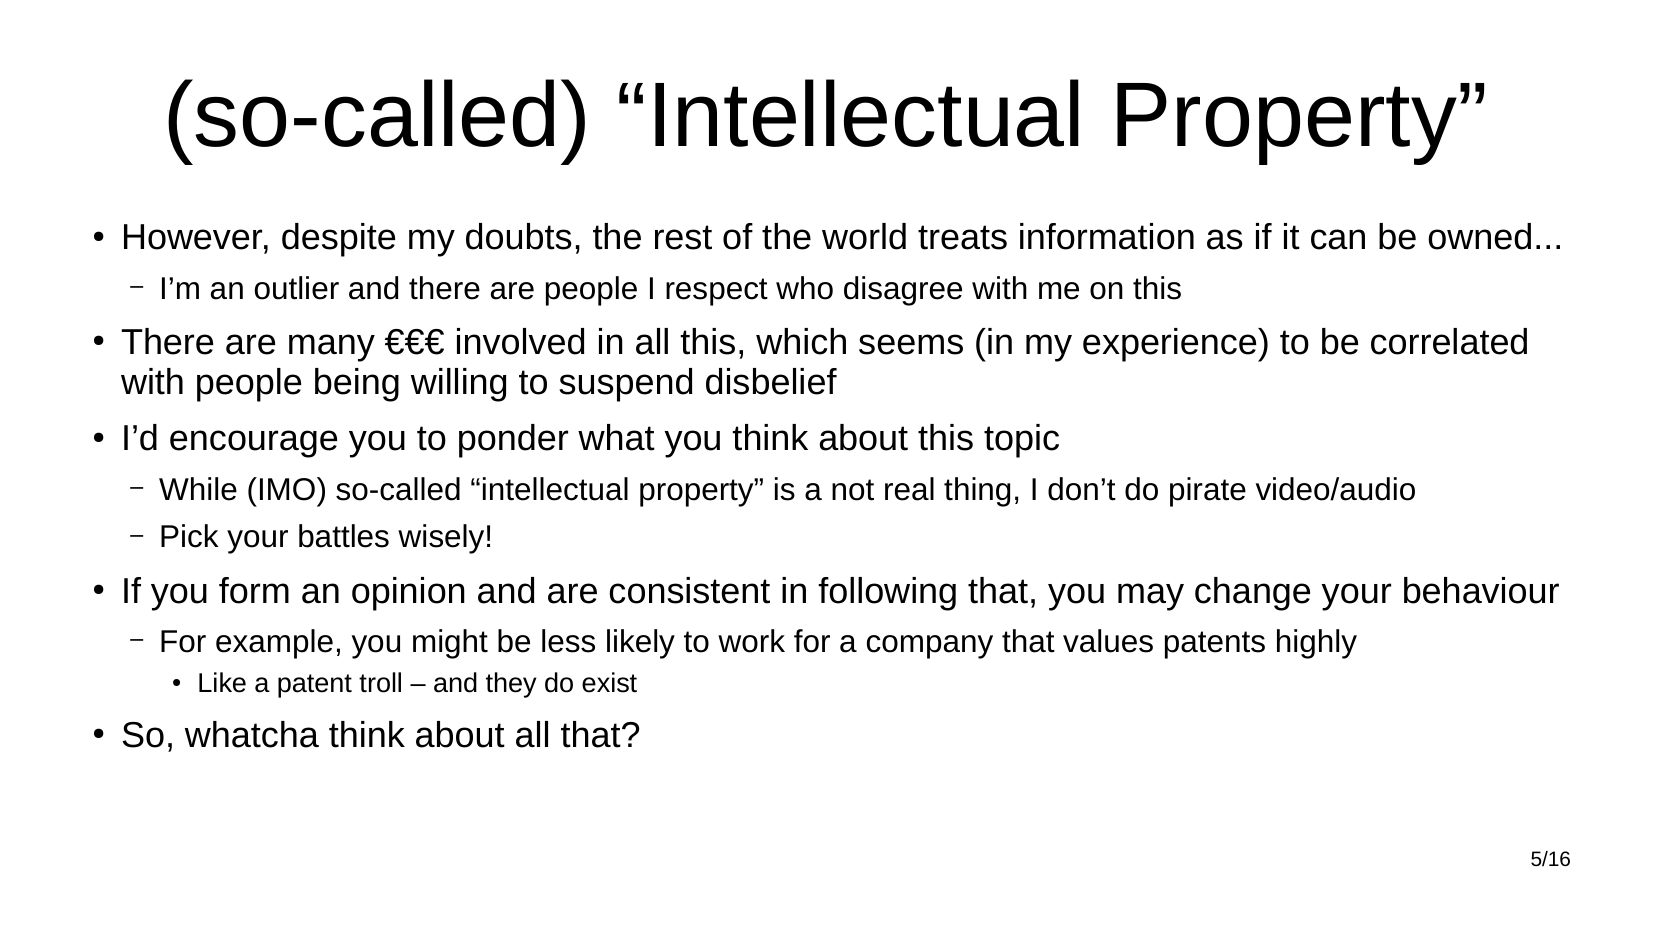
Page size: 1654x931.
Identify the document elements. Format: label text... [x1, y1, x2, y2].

title (so-called) “Intellectual Property” [82, 37, 1571, 193]
list However, despite my doubts, the rest of the world treats information as if it can be owned... I’m an outlier and there are people I respect who disagree with me on this There are many €€€ involved in all this, which seems (in my experience) to be correlated with people being willing to suspend disbelief I’d encourage you to ponder what you think about this topic While (IMO) so-called “intellectual property” is a not real thing, I don’t do pirate video/audio Pick your battles wisely! If you form an opinion and are consistent in following that, you may change your behaviour For example, you might be less likely to work for a company that values patents highly Like a patent troll – and they do exist So, whatcha think about all that? [82, 217, 1571, 839]
